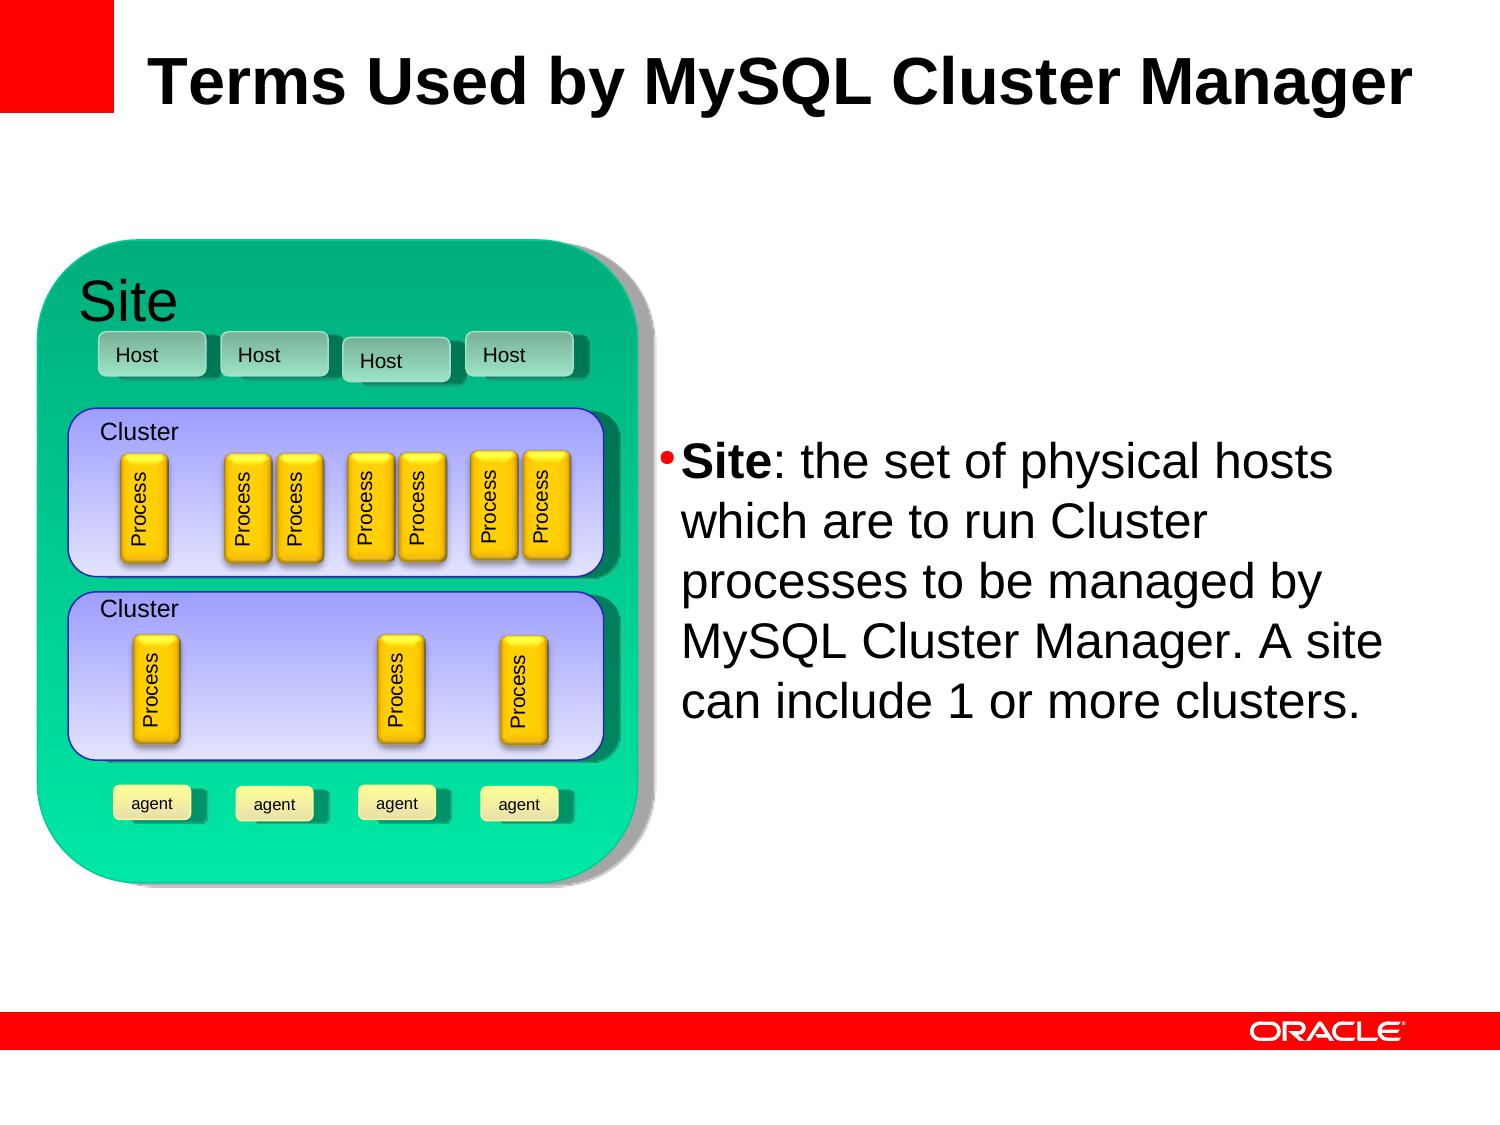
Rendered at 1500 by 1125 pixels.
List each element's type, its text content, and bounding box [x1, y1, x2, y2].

text_box agent [236, 786, 313, 821]
text_box Process [117, 457, 158, 563]
text_box agent [113, 785, 191, 820]
text_box Cluster [85, 584, 195, 631]
picture [213, 448, 335, 579]
text_box Site [64, 255, 195, 341]
picture [459, 444, 582, 576]
text_box Process [343, 455, 385, 561]
title Terms Used by MySQL Cluster Manager [147, 8, 1463, 119]
picture [336, 446, 458, 578]
text_box Host [465, 331, 574, 376]
picture [109, 448, 180, 579]
text_box Process [273, 457, 314, 563]
text_box Process [467, 454, 508, 560]
text_box Host [98, 331, 206, 376]
picture [366, 628, 437, 760]
text_box [40, 242, 635, 875]
text_box Process [374, 638, 415, 744]
text_box Process [496, 639, 537, 745]
text_box Process [519, 454, 560, 560]
text_box Process [395, 455, 437, 561]
picture [489, 629, 560, 761]
picture [122, 631, 192, 760]
text_box Host [342, 337, 451, 382]
text_box agent [358, 785, 436, 820]
picture [0, 1012, 1500, 1050]
text_box Process [221, 457, 262, 563]
text_box Process [129, 638, 170, 744]
picture [0, 0, 114, 113]
text_box Host [221, 331, 329, 376]
text_box Site: the set of physical hosts which are to run Cluster processes to be managed by MySQL Cluster Manager. A site can include 1 or more clusters. [643, 421, 1432, 737]
text_box agent [481, 786, 558, 821]
text_box Cluster [85, 408, 195, 454]
